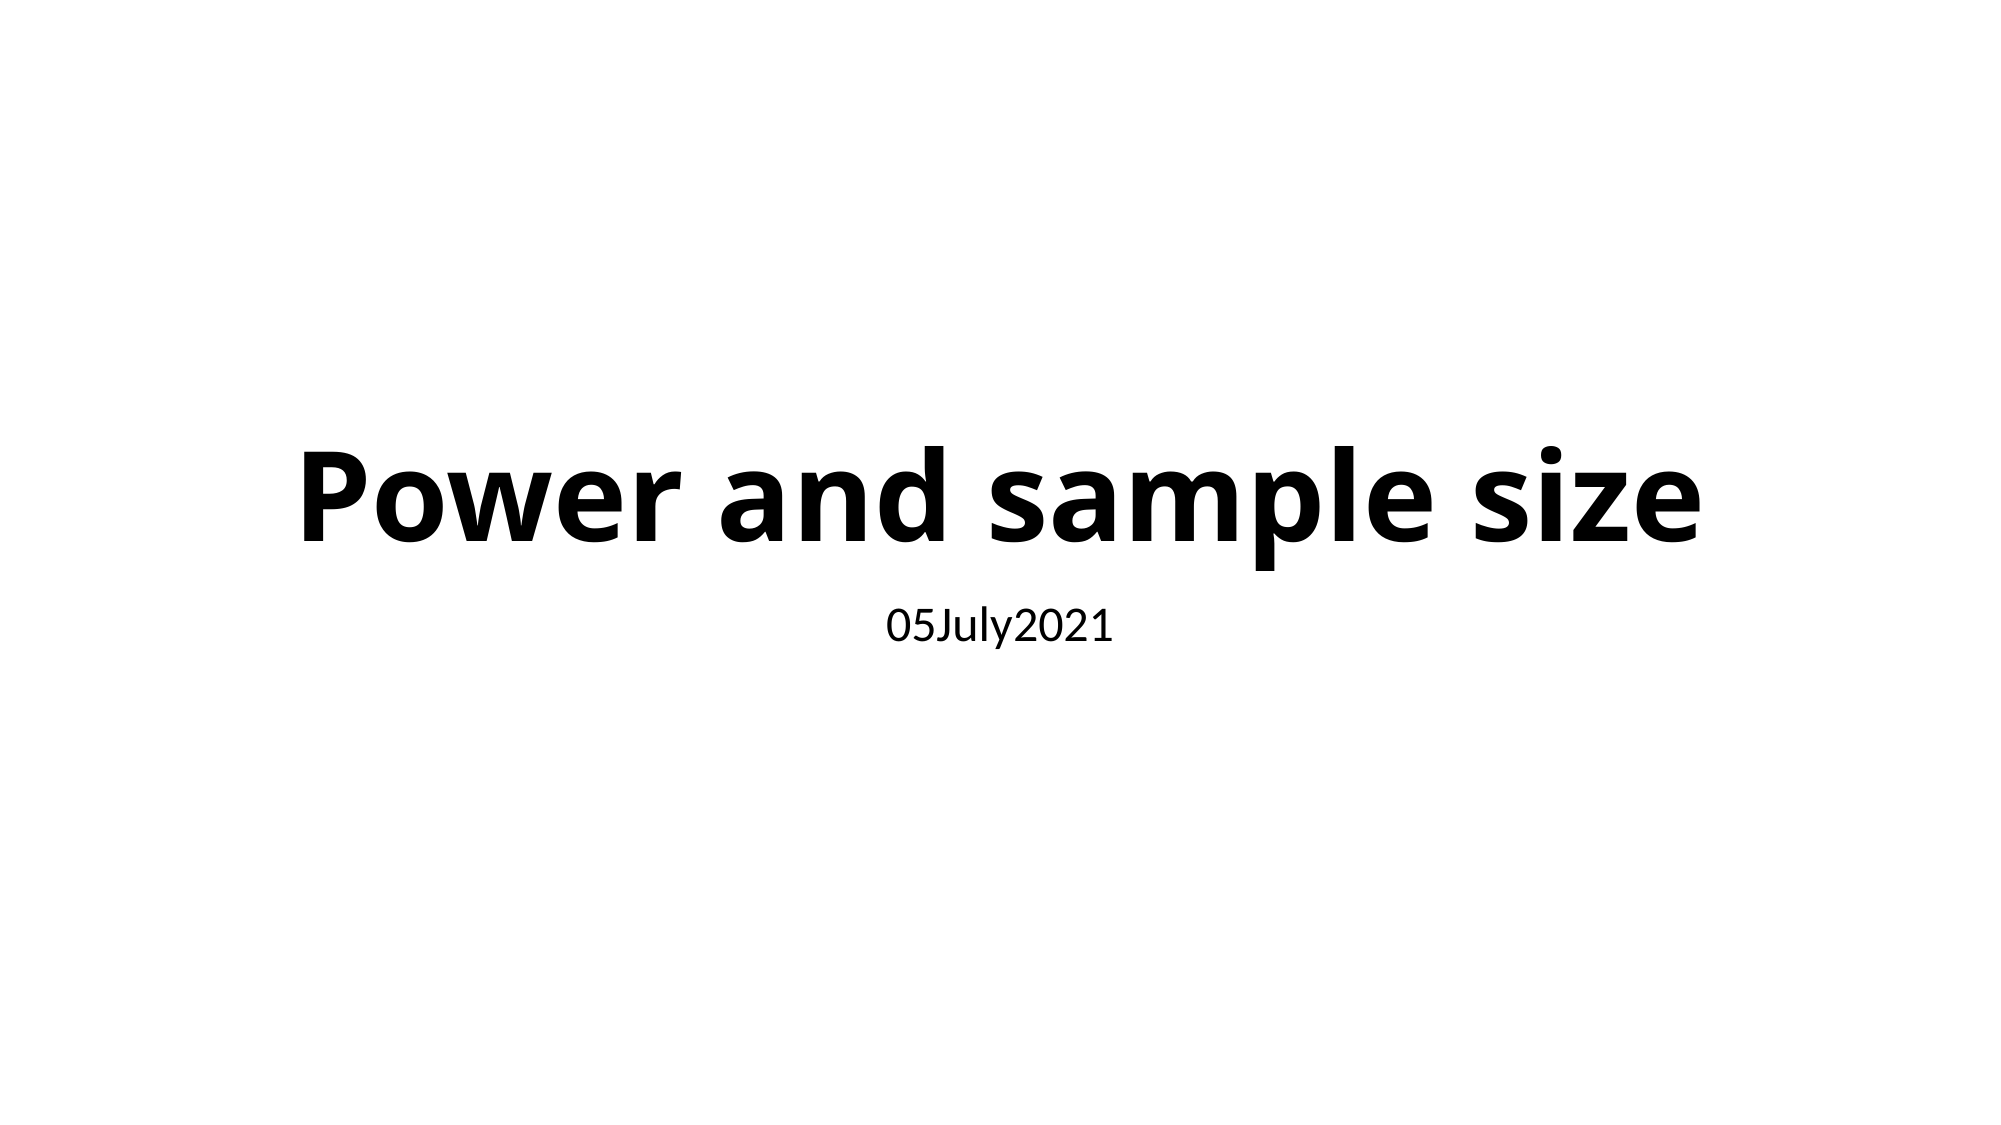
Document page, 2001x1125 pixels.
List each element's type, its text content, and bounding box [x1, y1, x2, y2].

subtitle 05July2021 [249, 590, 1750, 863]
title Power and sample size [249, 184, 1750, 576]
